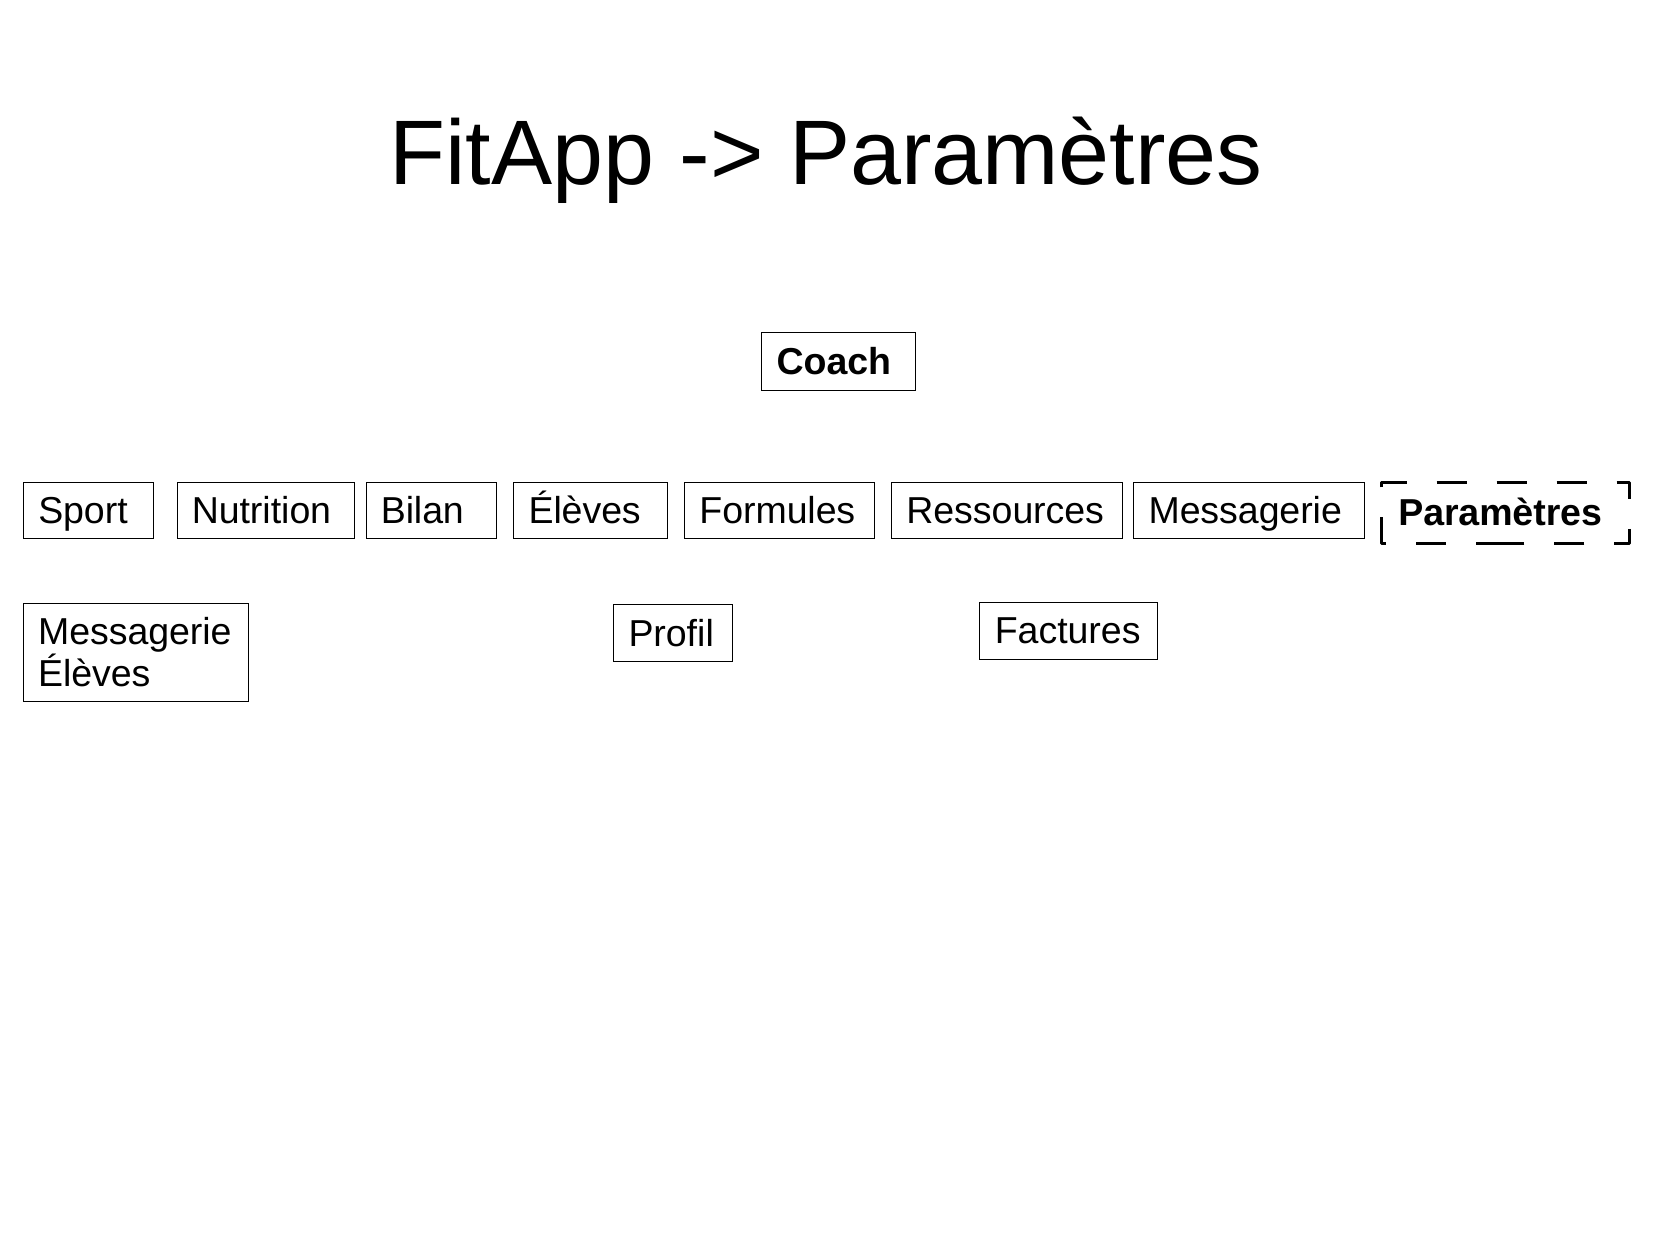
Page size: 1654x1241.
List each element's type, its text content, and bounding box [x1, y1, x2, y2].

text_box Messagerie Élèves [23, 603, 249, 702]
text_box Élèves [513, 482, 668, 539]
text_box Paramètres [1381, 482, 1630, 544]
title FitApp -> Paramètres [82, 49, 1571, 257]
text_box Sport [23, 482, 154, 539]
text_box Coach [761, 332, 916, 391]
text_box Formules [684, 482, 875, 539]
text_box Ressources [891, 482, 1123, 539]
text_box Profil [613, 604, 733, 662]
text_box Bilan [366, 482, 497, 539]
text_box Factures [979, 602, 1158, 660]
text_box Messagerie [1133, 482, 1365, 539]
text_box Nutrition [177, 482, 355, 539]
